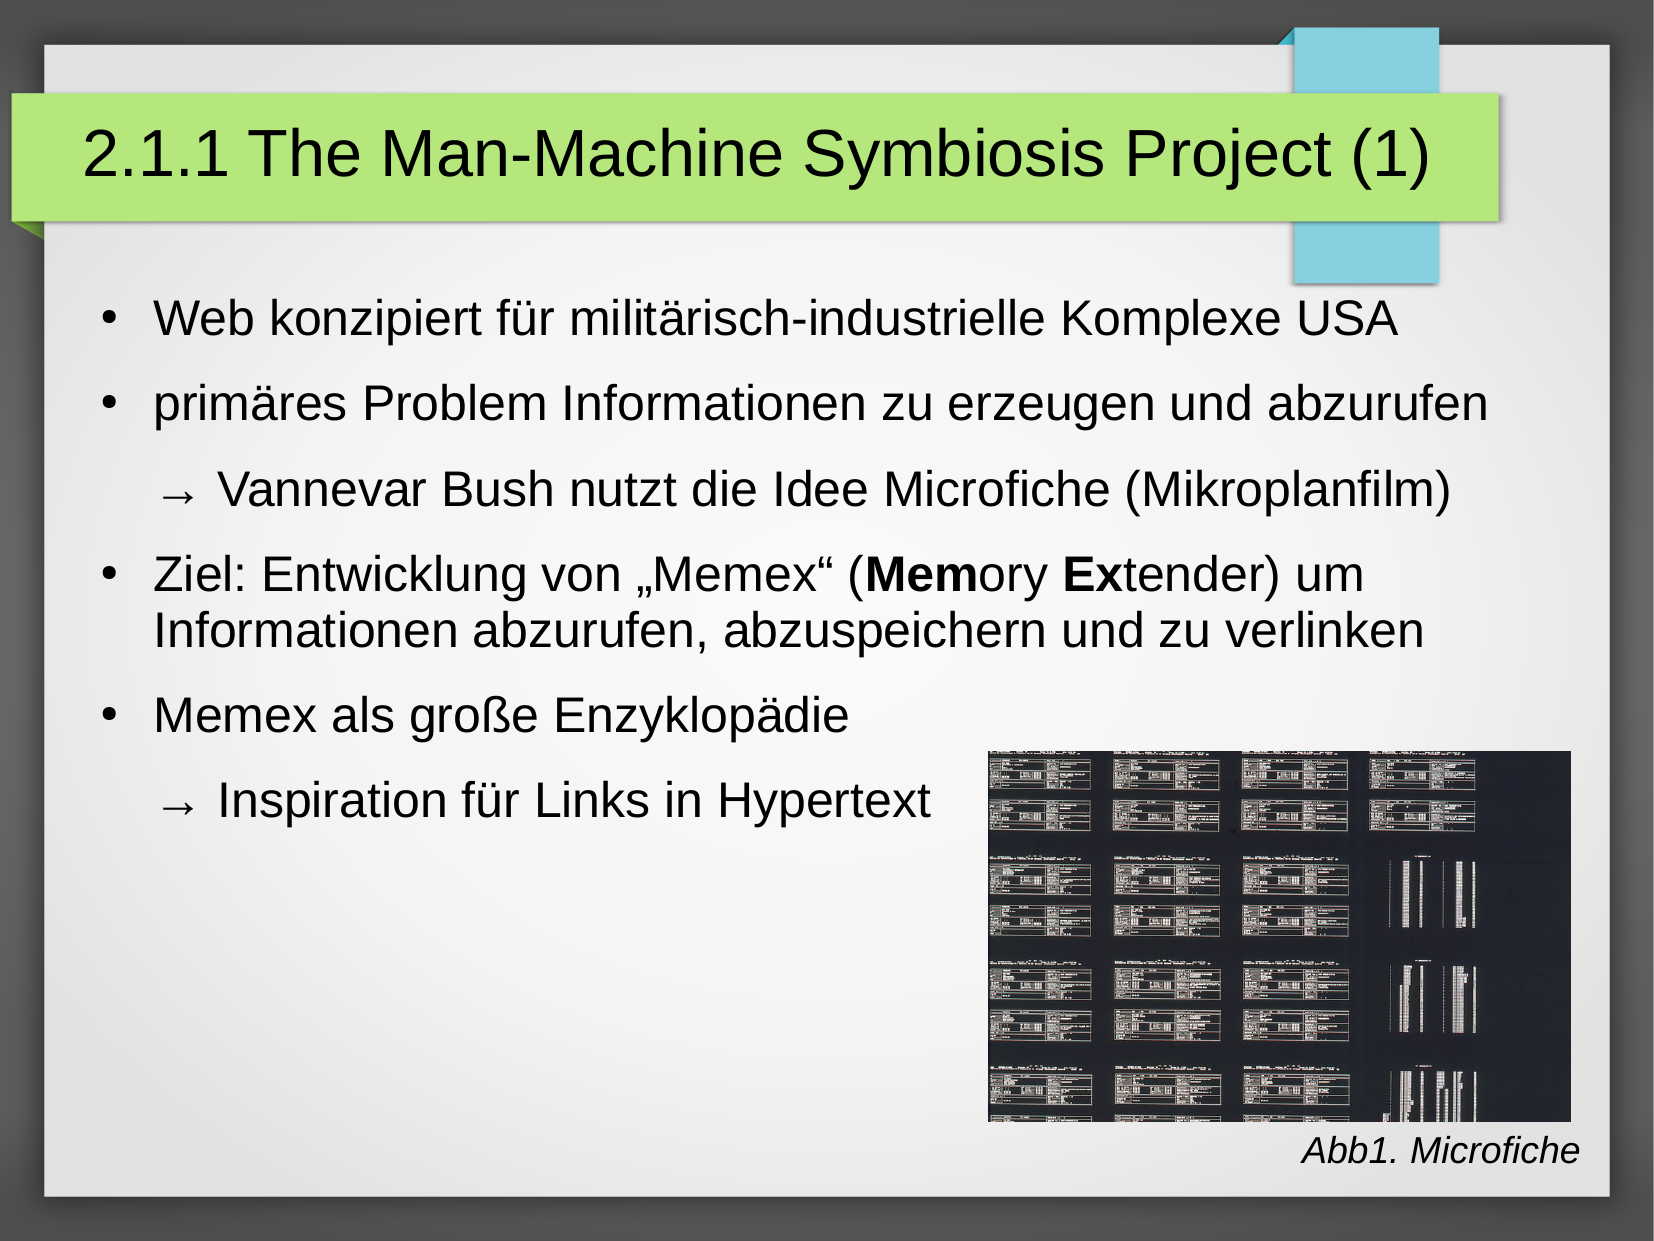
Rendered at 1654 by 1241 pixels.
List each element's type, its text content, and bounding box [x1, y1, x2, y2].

title 2.1.1 The Man-Machine Symbiosis Project (1) [82, 49, 1654, 257]
picture [0, 0, 1654, 1241]
list Web konzipiert für militärisch-industrielle Komplexe USA primäres Problem Informationen zu erzeugen und abzurufen → Vannevar Bush nutzt die Idee Microfiche (Mikroplanfilm) Ziel: Entwicklung von „Memex“ (Memory Extender) um Informationen abzurufen, abzuspeichern und zu verlinken Memex als große Enzyklopädie → Inspiration für Links in Hypertext [82, 290, 1571, 1010]
text_box Abb1. Microfiche [1287, 1122, 1654, 1241]
